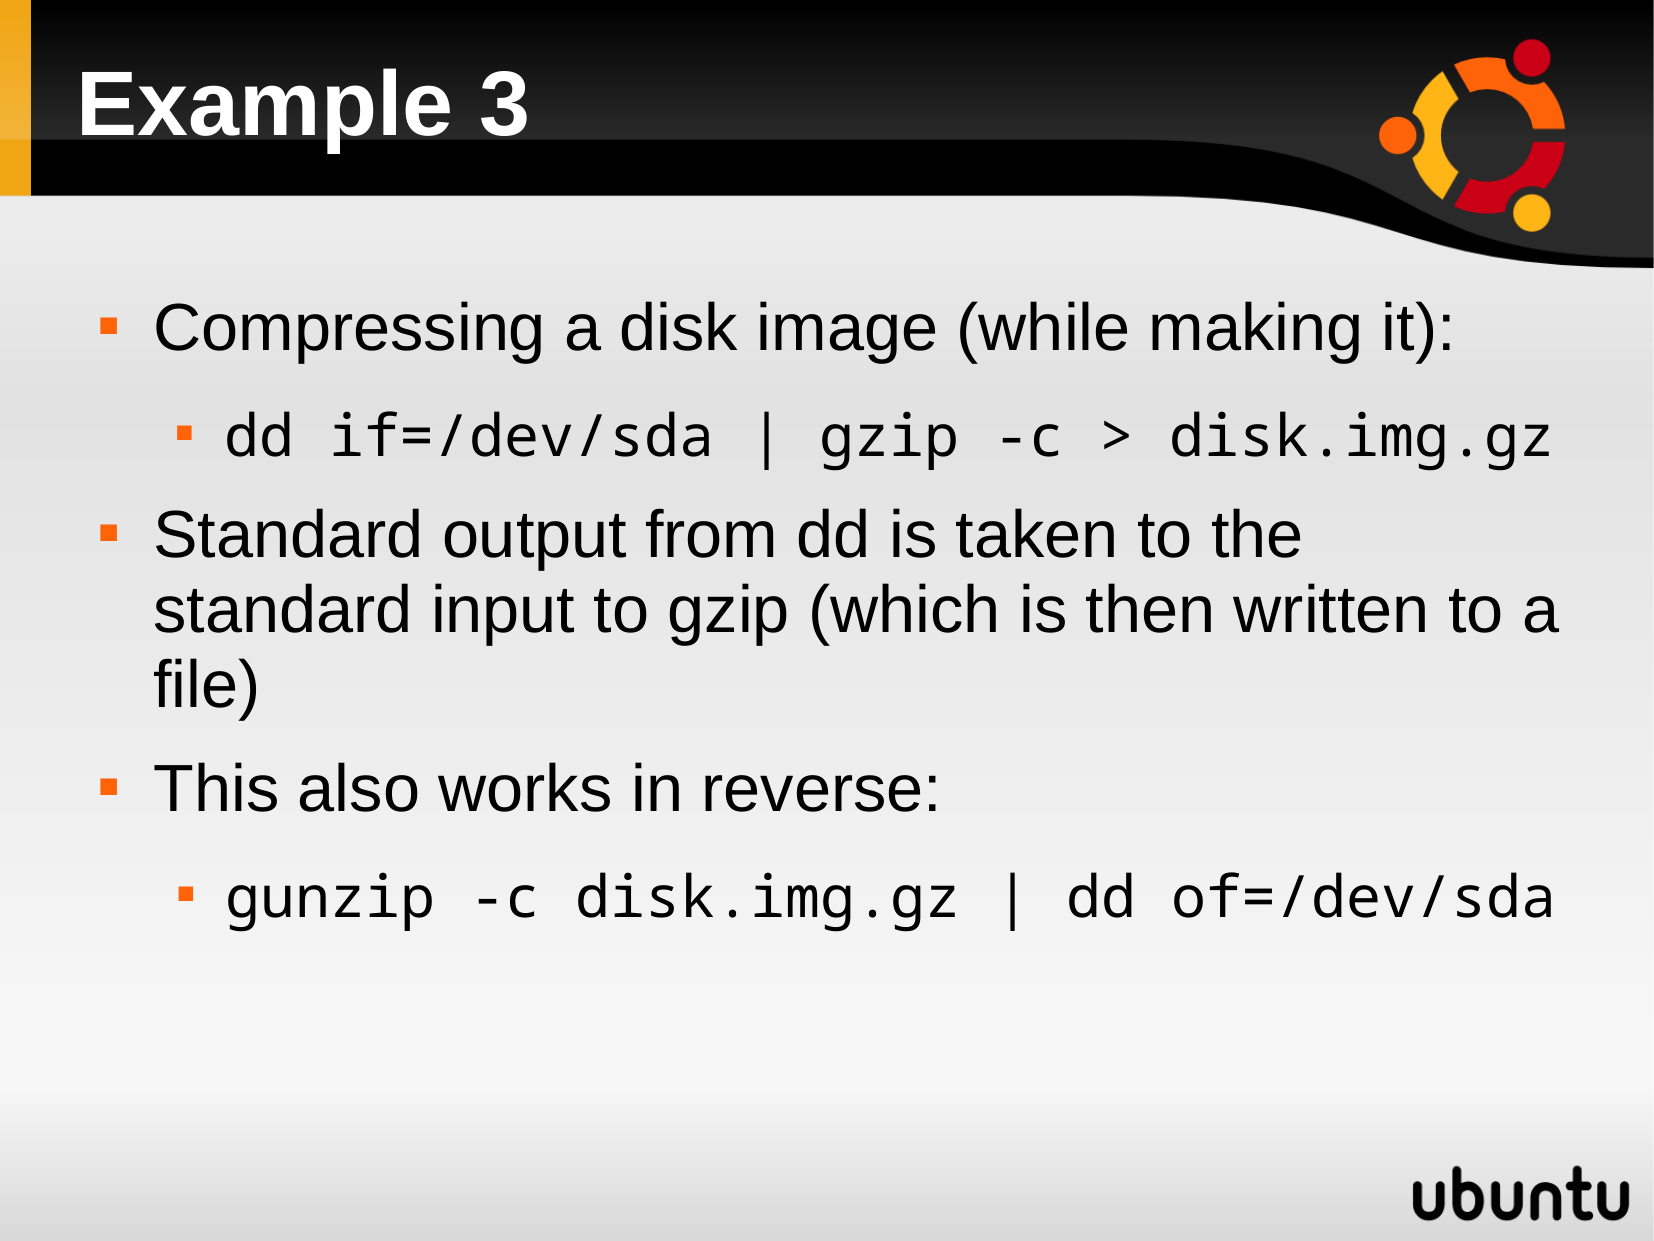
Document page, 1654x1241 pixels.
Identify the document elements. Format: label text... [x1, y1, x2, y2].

list Compressing a disk image (while making it): dd if=/dev/sda | gzip -c > disk.img.gz Standard output from dd is taken to the standard input to gzip (which is then written to a file) This also works in reverse: gunzip -c disk.img.gz | dd of=/dev/sda [82, 290, 1571, 1094]
title Example 3 [76, 0, 1565, 208]
picture [0, 0, 1654, 1241]
